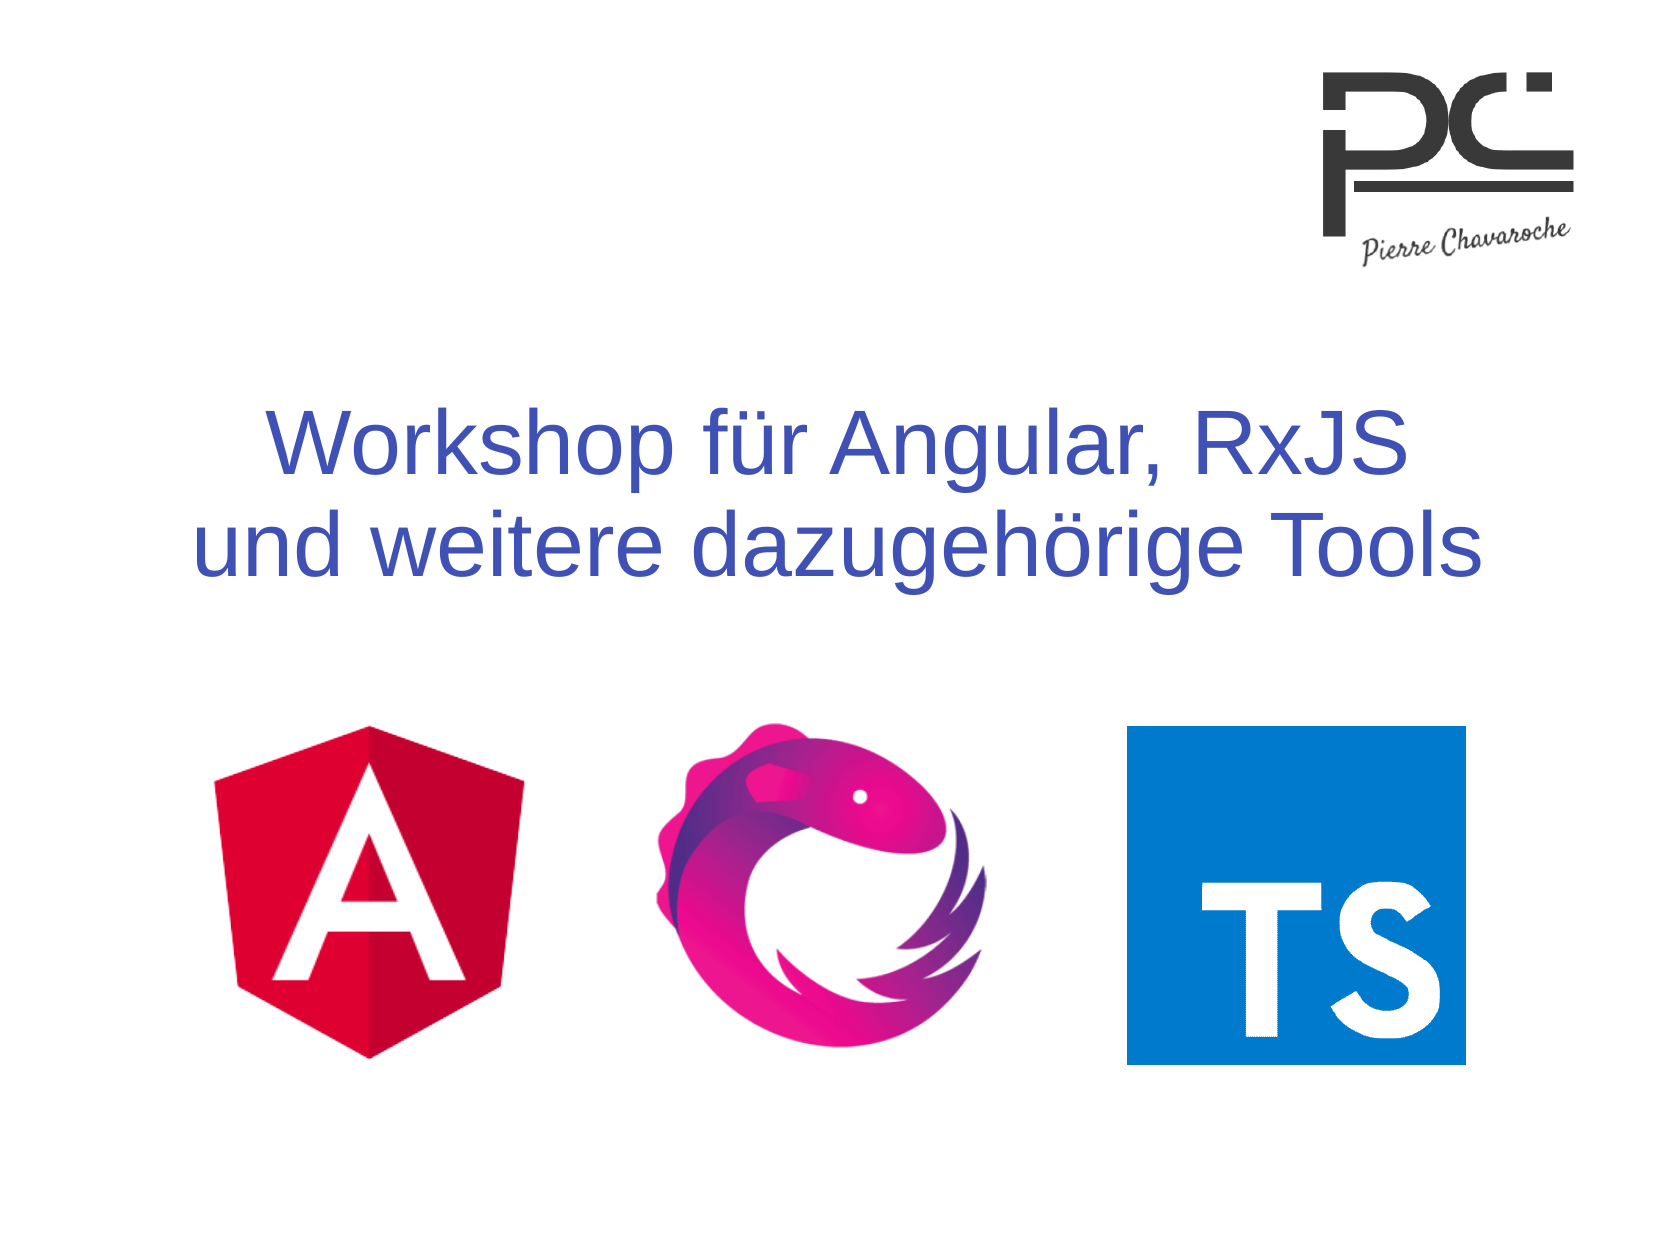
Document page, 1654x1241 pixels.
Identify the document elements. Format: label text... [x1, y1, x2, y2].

picture [643, 708, 999, 1063]
picture [1127, 726, 1466, 1065]
picture [159, 674, 578, 1093]
text_box Workshop für Angular, RxJS und weitere dazugehörige Tools [177, 383, 1501, 604]
picture [1307, 29, 1589, 311]
